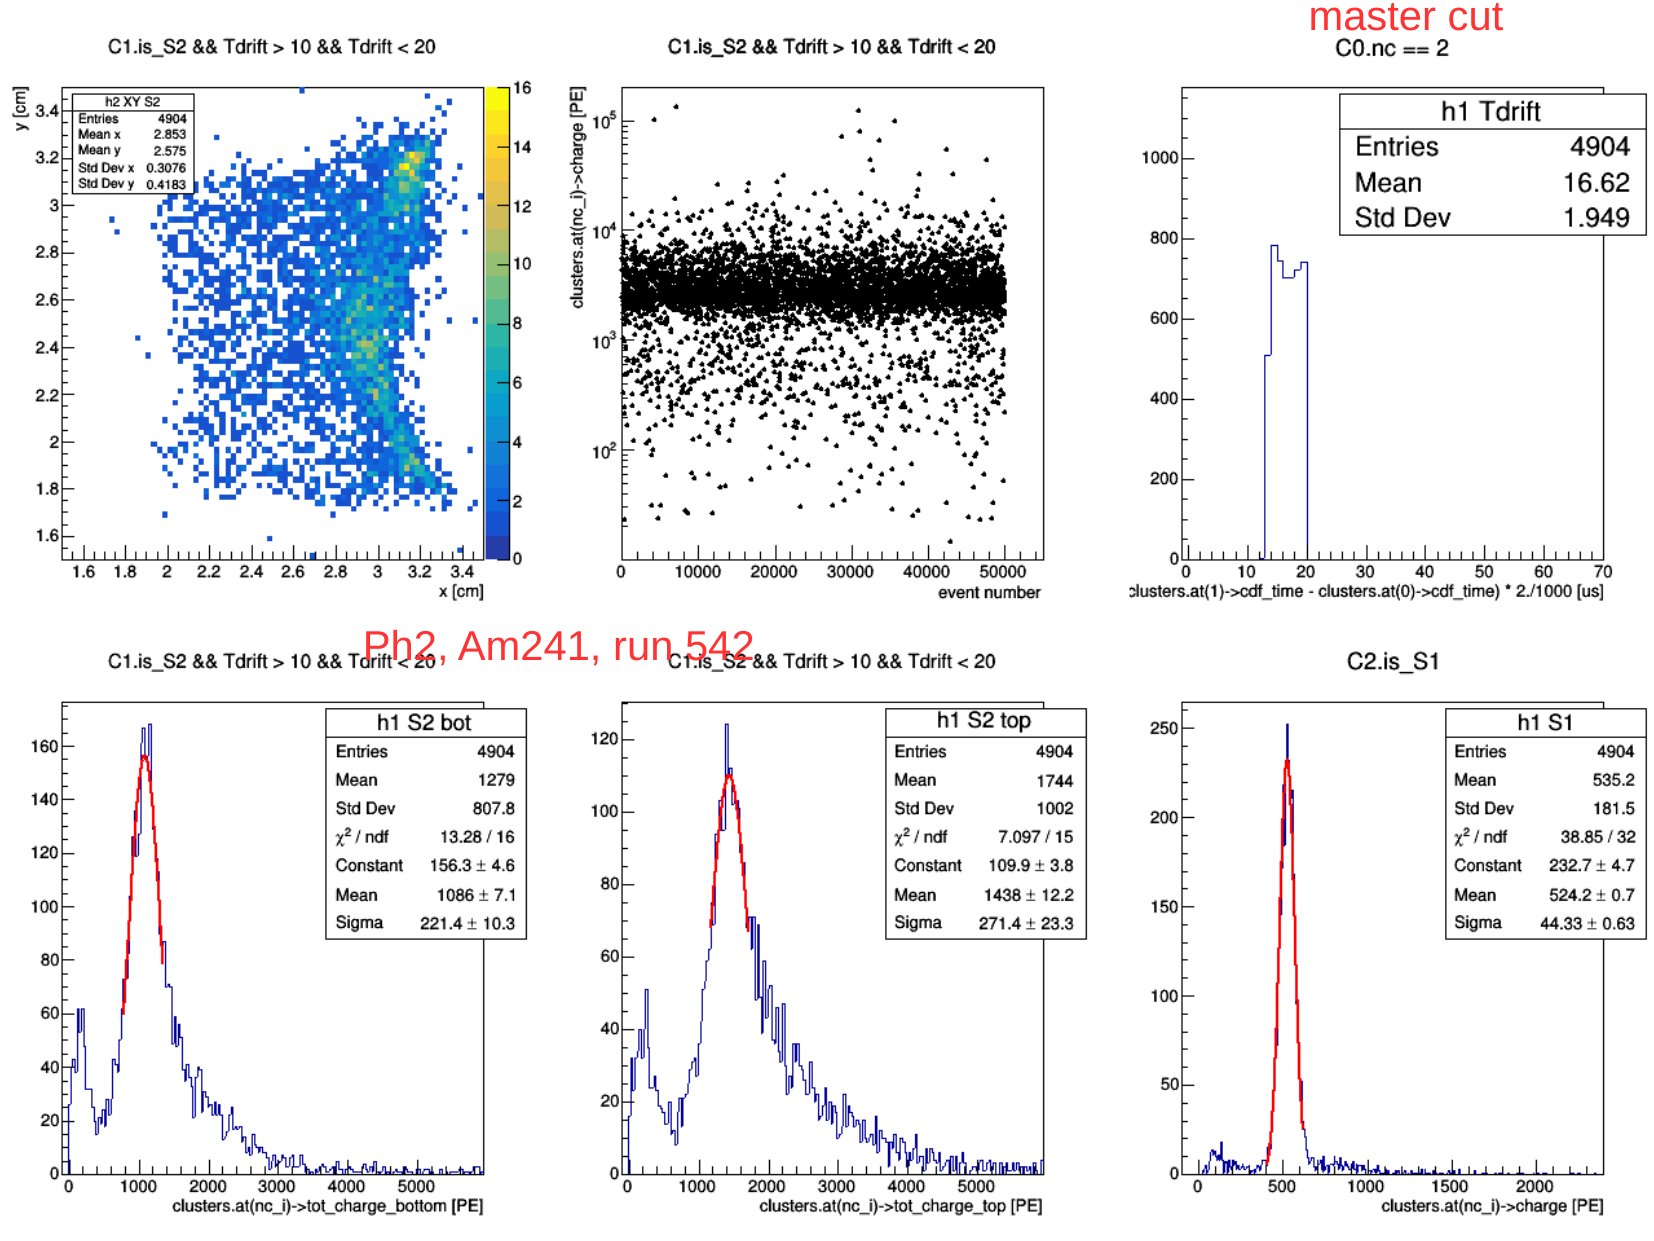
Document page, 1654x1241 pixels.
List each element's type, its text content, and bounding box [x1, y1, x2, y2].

text_box Ph2, Am241, run 542 [218, 615, 901, 751]
text_box master cut [1065, 0, 1654, 121]
picture [6, 25, 1654, 1222]
